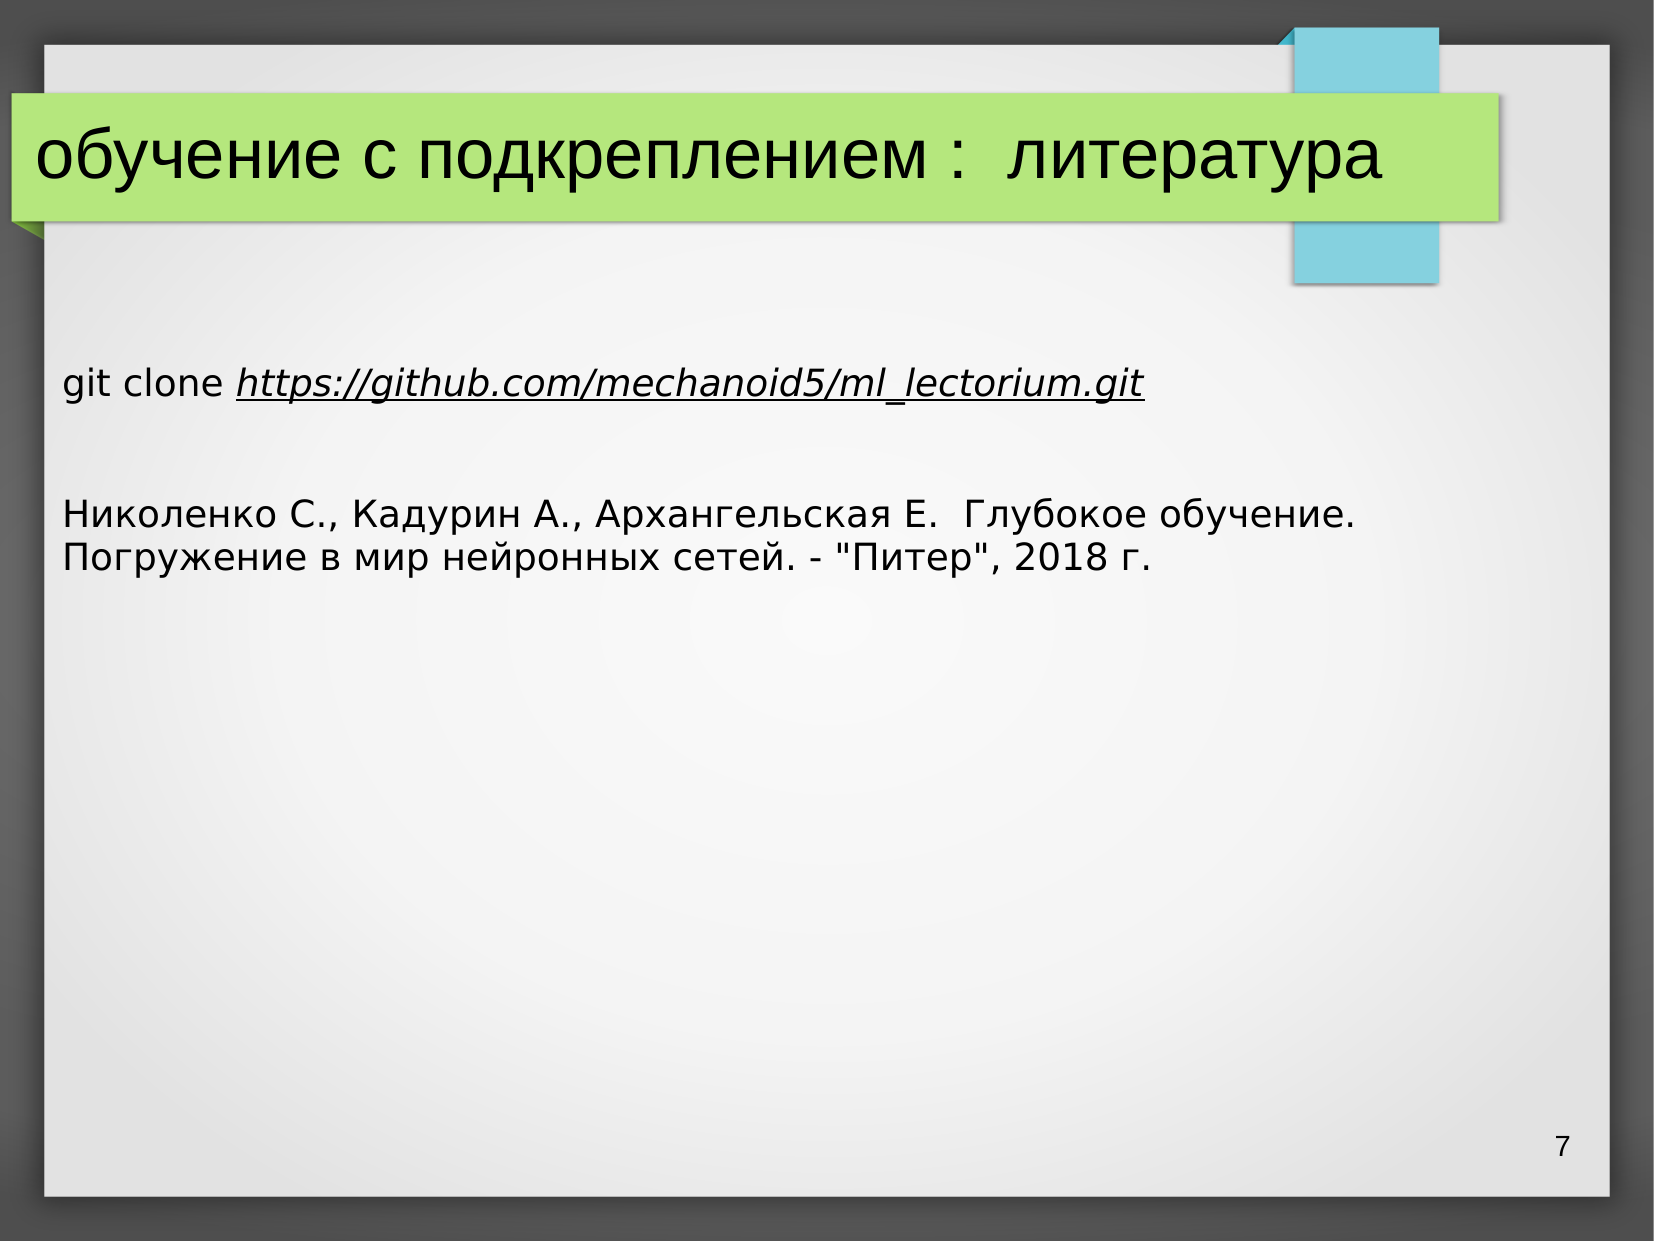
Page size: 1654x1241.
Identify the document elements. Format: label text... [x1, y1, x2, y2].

title обучение с подкреплением : литература [35, 94, 1489, 213]
text_box git clone https://github.com/mechanoid5/ml_lectorium.git Николенко С., Кадурин А., Архангельская Е. Глубокое обучение. Погружение в мир нейронных сетей. - "Питер", 2018 г. [47, 354, 1607, 910]
picture [0, 0, 1654, 1241]
